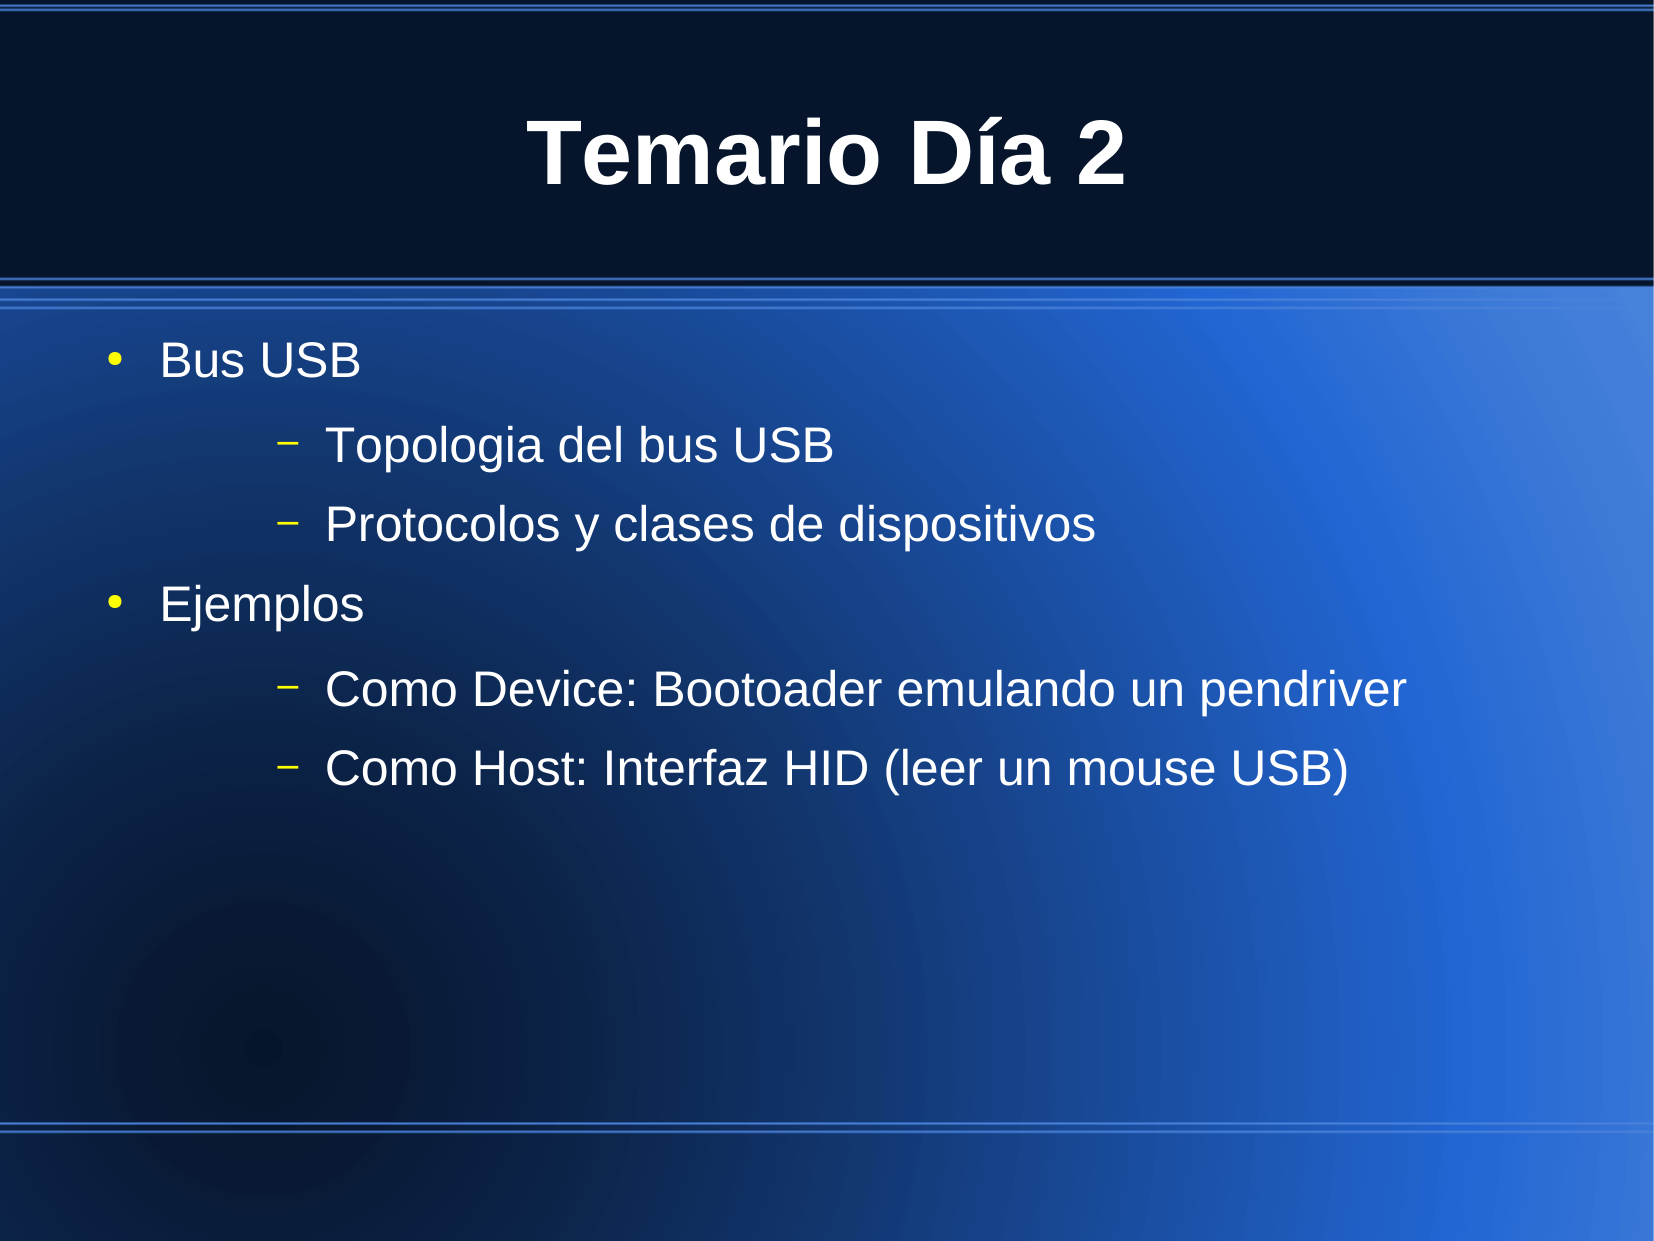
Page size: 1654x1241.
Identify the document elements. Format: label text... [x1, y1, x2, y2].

picture [0, 0, 1654, 1241]
list Bus USB Topologia del bus USB Protocolos y clases de dispositivos Ejemplos Como Device: Bootoader emulando un pendriver Como Host: Interfaz HID (leer un mouse USB) [88, 331, 1577, 1093]
title Temario Día 2 [82, 49, 1571, 257]
